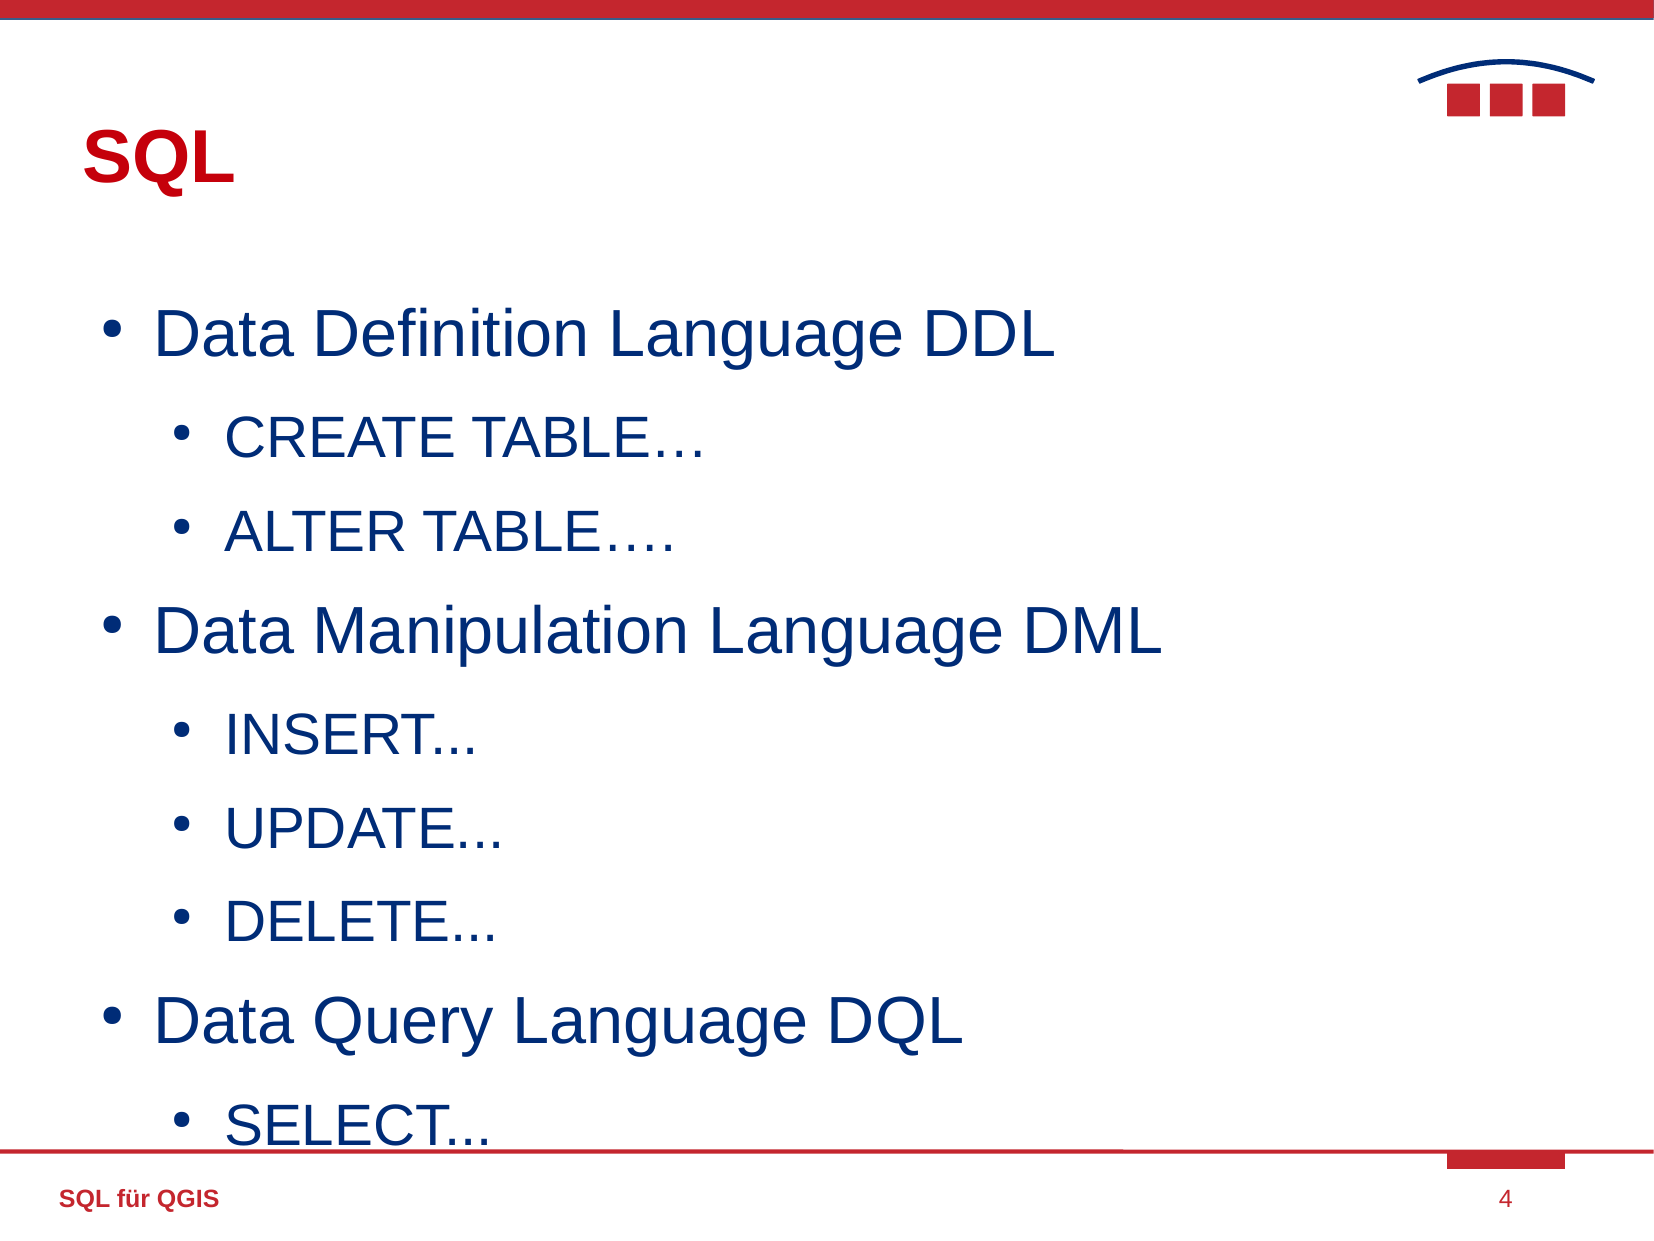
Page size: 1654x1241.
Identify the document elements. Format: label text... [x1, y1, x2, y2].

title SQL [82, 49, 1571, 257]
list Data Definition Language DDL CREATE TABLE… ALTER TABLE…. Data Manipulation Language DML INSERT... UPDATE... DELETE... Data Query Language DQL SELECT... [82, 290, 1571, 1109]
text_box <Foliennummer> [1446, 1182, 1565, 1223]
